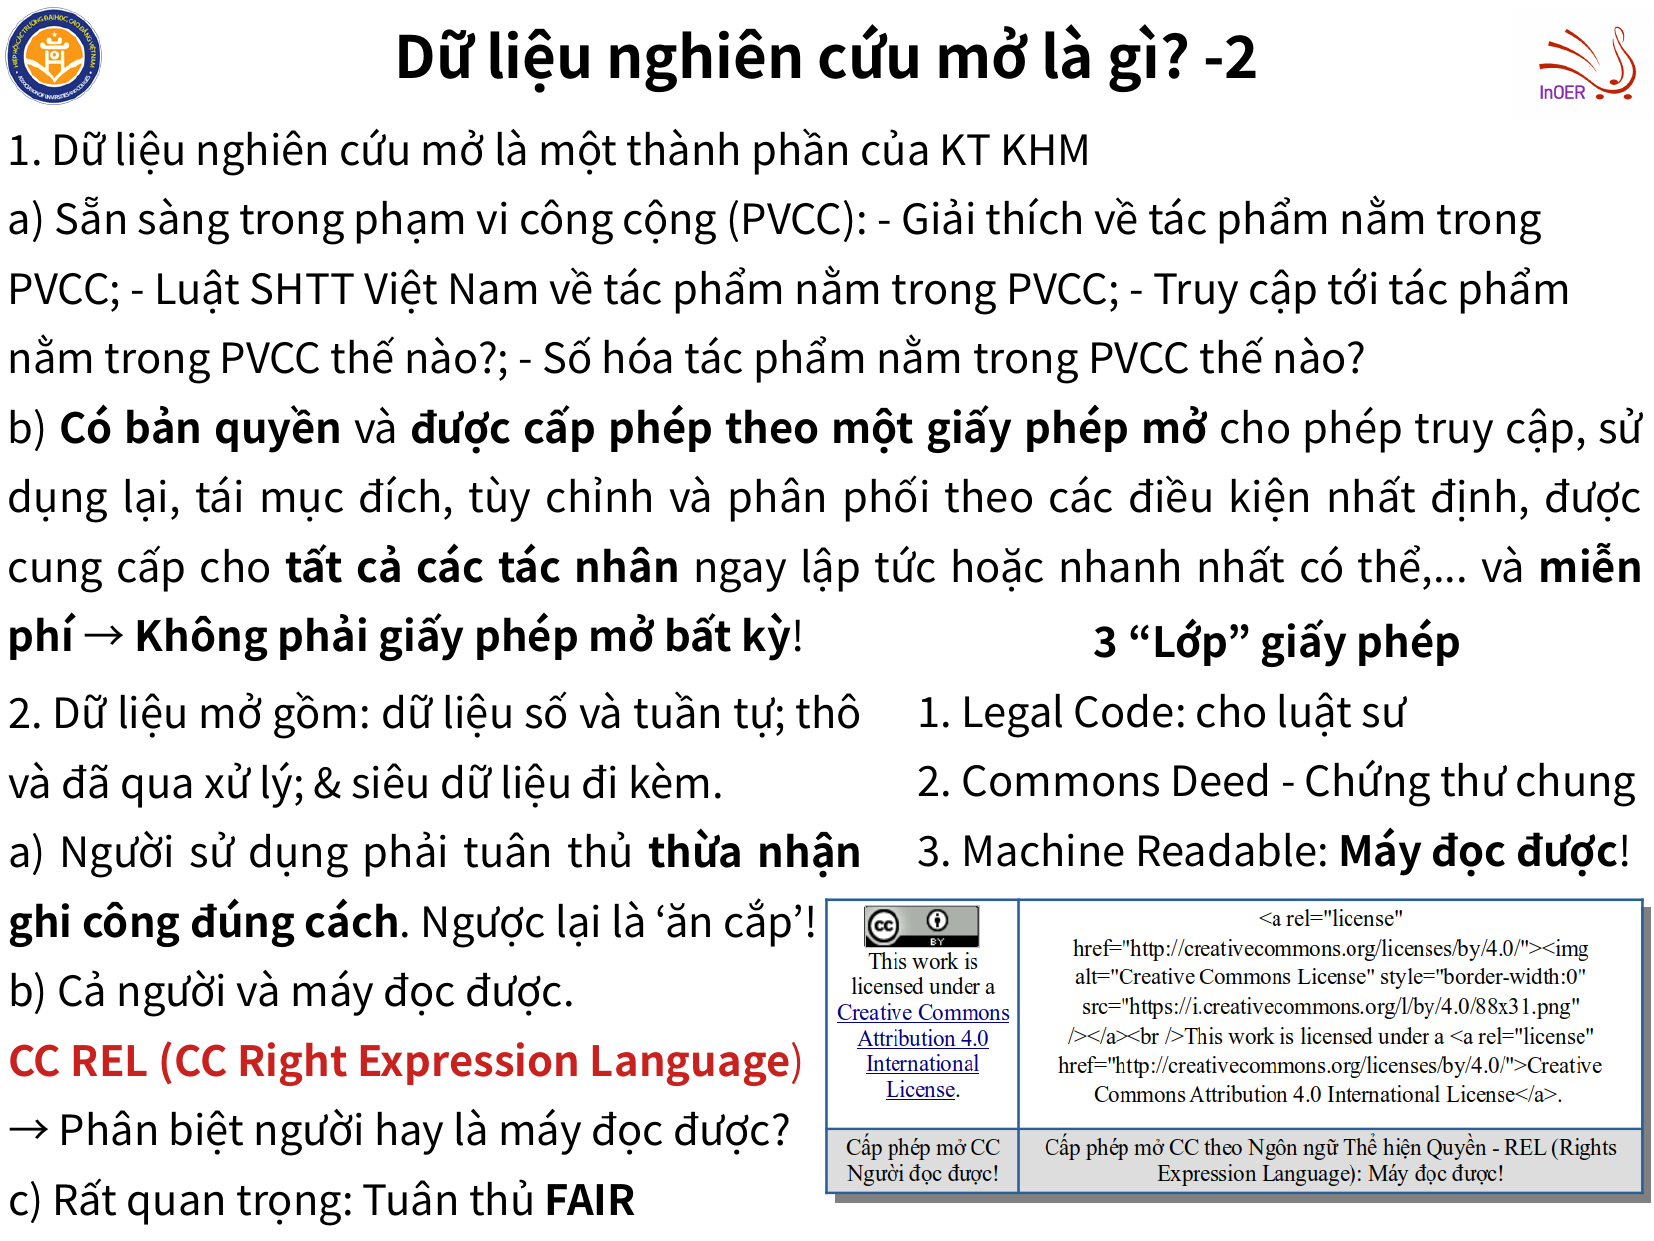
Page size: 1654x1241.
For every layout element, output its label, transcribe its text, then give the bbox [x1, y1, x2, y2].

picture [1, 5, 107, 107]
text_box 3 “Lớp” giấy phép 1. Legal Code: cho luật sư 2. Commons Deed - Chứng thư chung 3. Machine Readable: Máy đọc được! [917, 600, 1638, 904]
picture [1511, 7, 1653, 120]
title Dữ liệu nghiên cứu mở là gì? -2 [107, 11, 1511, 96]
text_box 1. Dữ liệu nghiên cứu mở là một thành phần của KT KHM a) Sẵn sàng trong phạm vi công cộng (PVCC): - Giải thích về tác phẩm nằm trong PVCC; - Luật SHTT Việt Nam về tác phẩm nằm trong PVCC; - Truy cập tới tác phẩm nằm trong PVCC thế nào?; - Số hóa tác phẩm nằm trong PVCC thế nào? b) Có bản quyền và được cấp phép theo một giấy phép mở cho phép truy cập, sử dụng lại, tái mục đích, tùy chỉnh và phân phối theo các điều kiện nhất định, được cung cấp cho tất cả các tác nhân ngay lập tức hoặc nhanh nhất có thể,... và miễn phí → Không phải giấy phép mở bất kỳ! [7, 107, 1643, 676]
picture [819, 893, 1654, 1206]
text_box 2. Dữ liệu mở gồm: dữ liệu số và tuần tự; thô và đã qua xử lý; & siêu dữ liệu đi kèm. a) Người sử dụng phải tuân thủ thừa nhận ghi công đúng cách. Ngược lại là ‘ăn cắp’! b) Cả người và máy đọc được. CC REL (CC Right Expression Language) → Phân biệt người hay là máy đọc được? c) Rất quan trọng: Tuân thủ FAIR [8, 671, 863, 1228]
